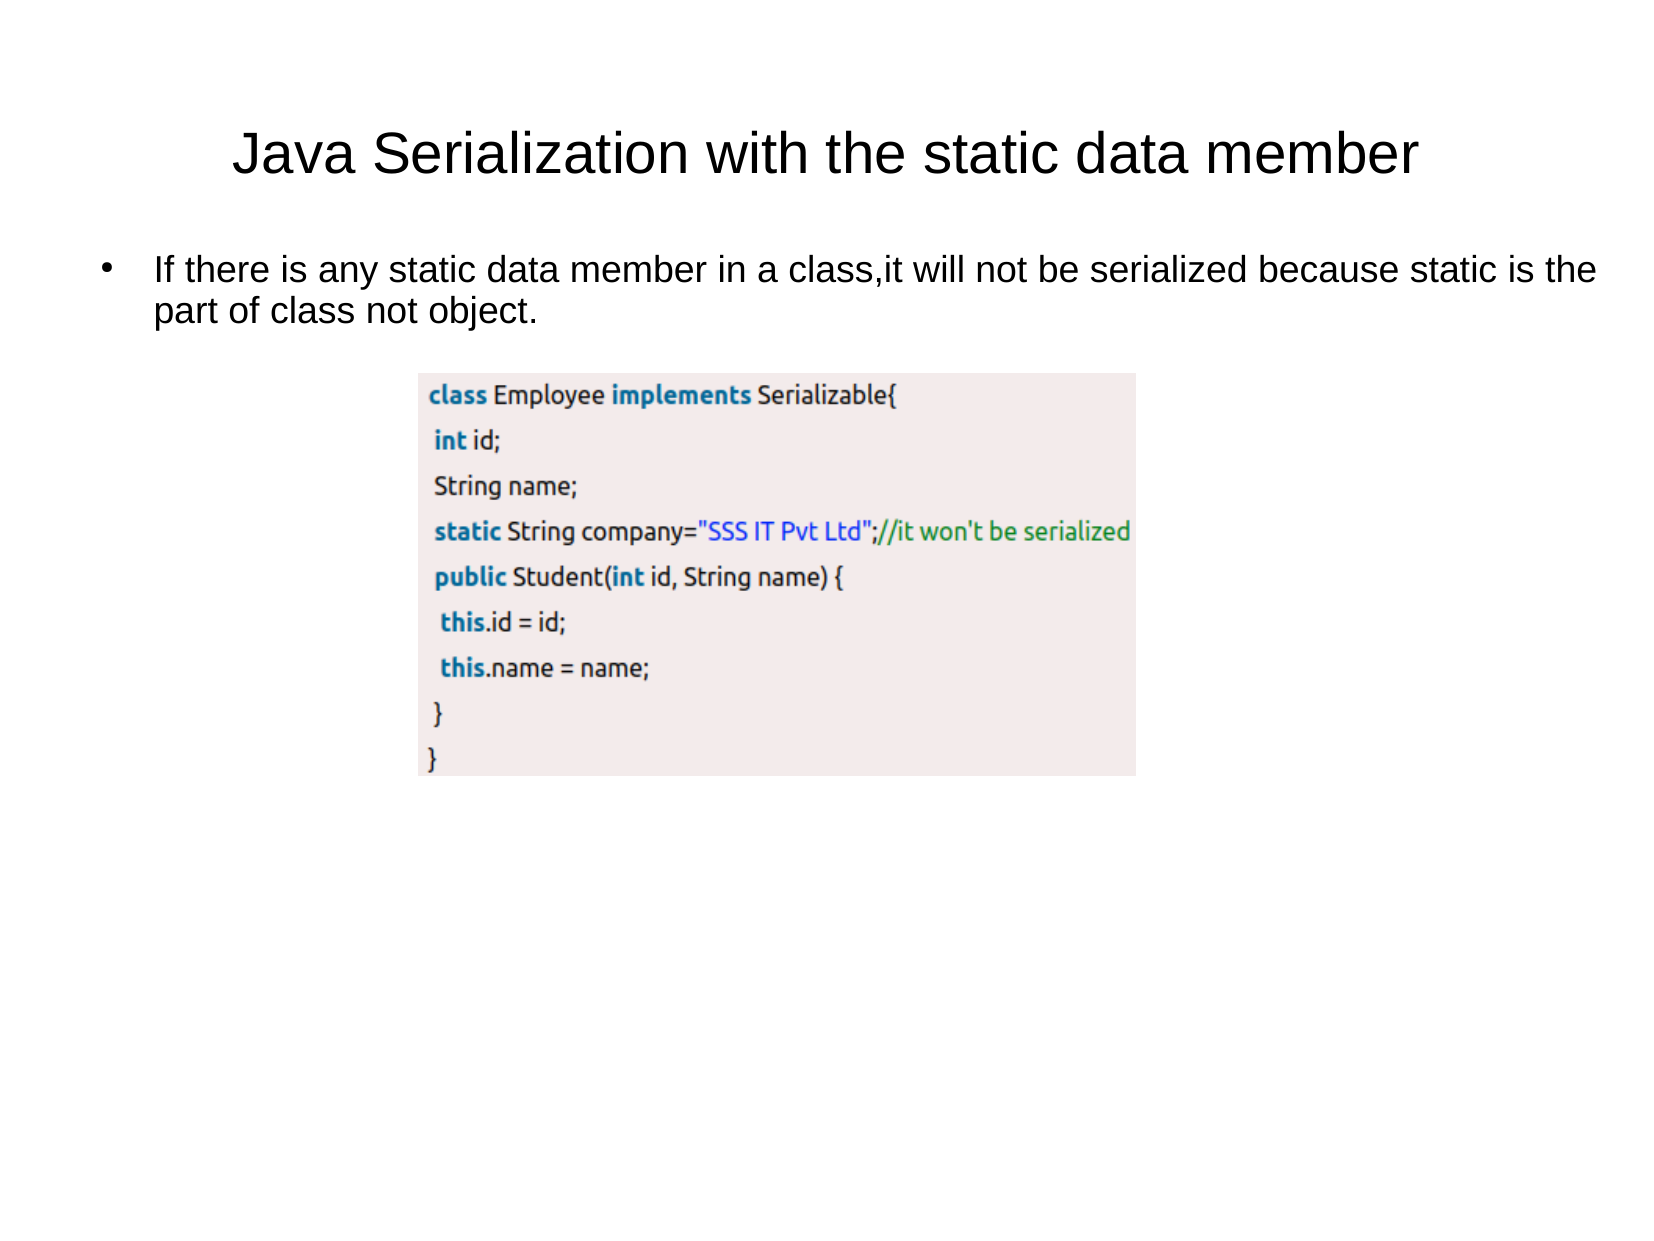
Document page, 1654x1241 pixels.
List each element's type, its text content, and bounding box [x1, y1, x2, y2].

picture [418, 373, 1136, 776]
title Java Serialization with the static data member [82, 49, 1571, 248]
list If there is any static data member in a class,it will not be serialized because static is the part of class not object. [82, 248, 1612, 1192]
